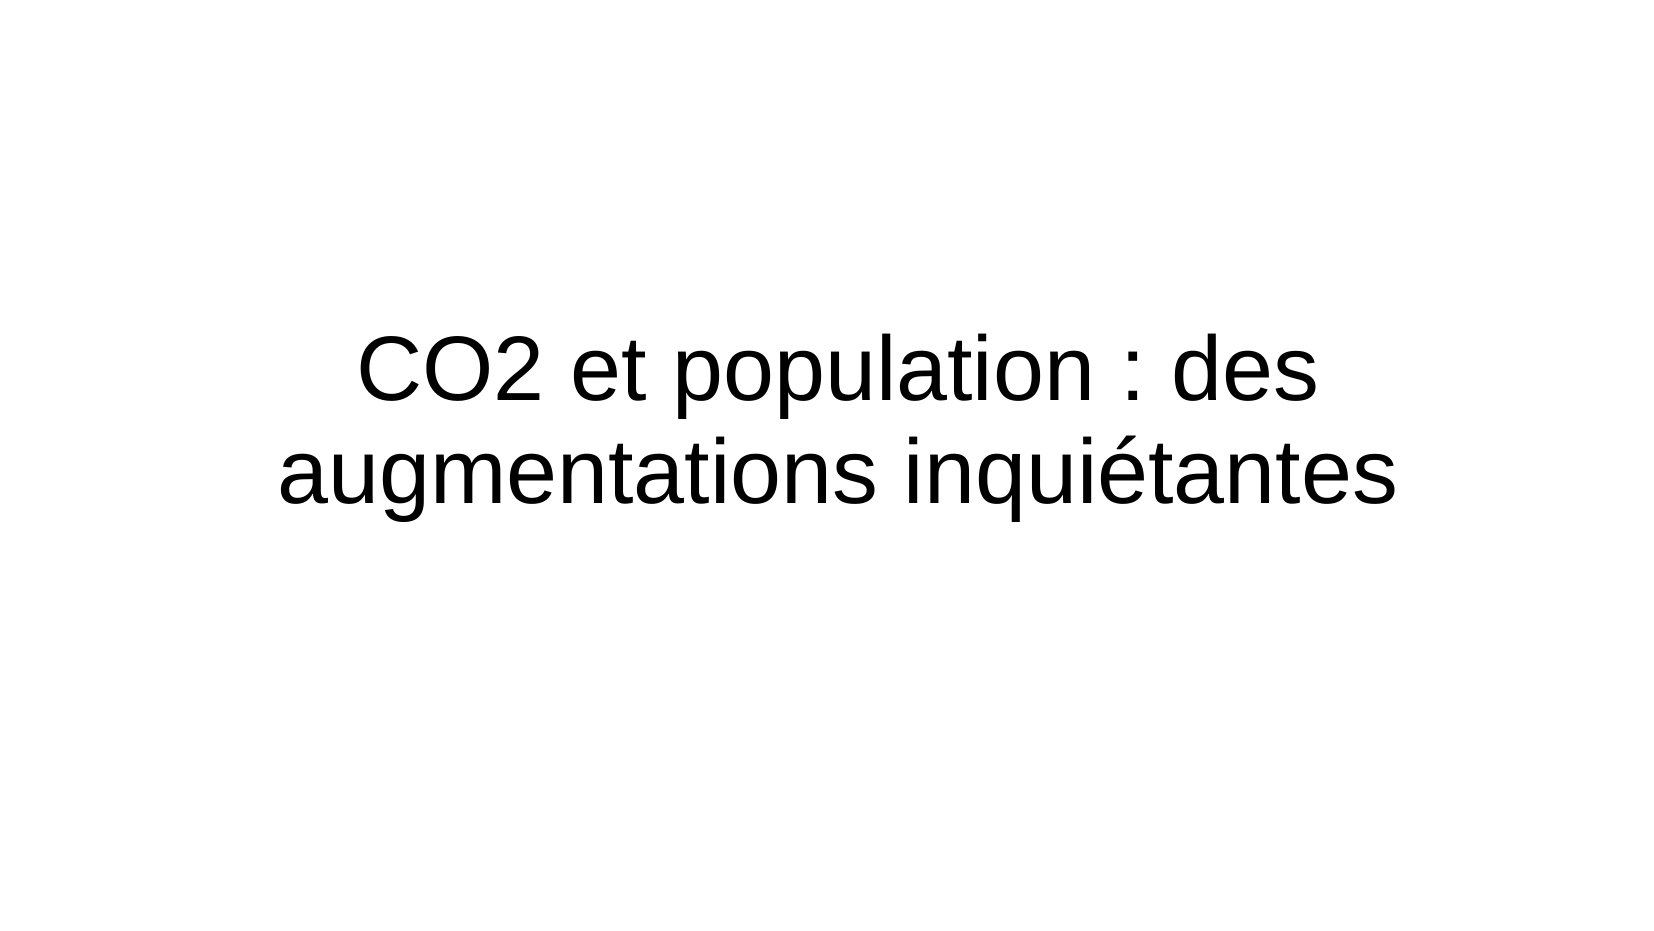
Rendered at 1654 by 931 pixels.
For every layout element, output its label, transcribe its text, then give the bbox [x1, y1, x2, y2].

title CO2 et population : des augmentations inquiétantes [94, 317, 1583, 523]
